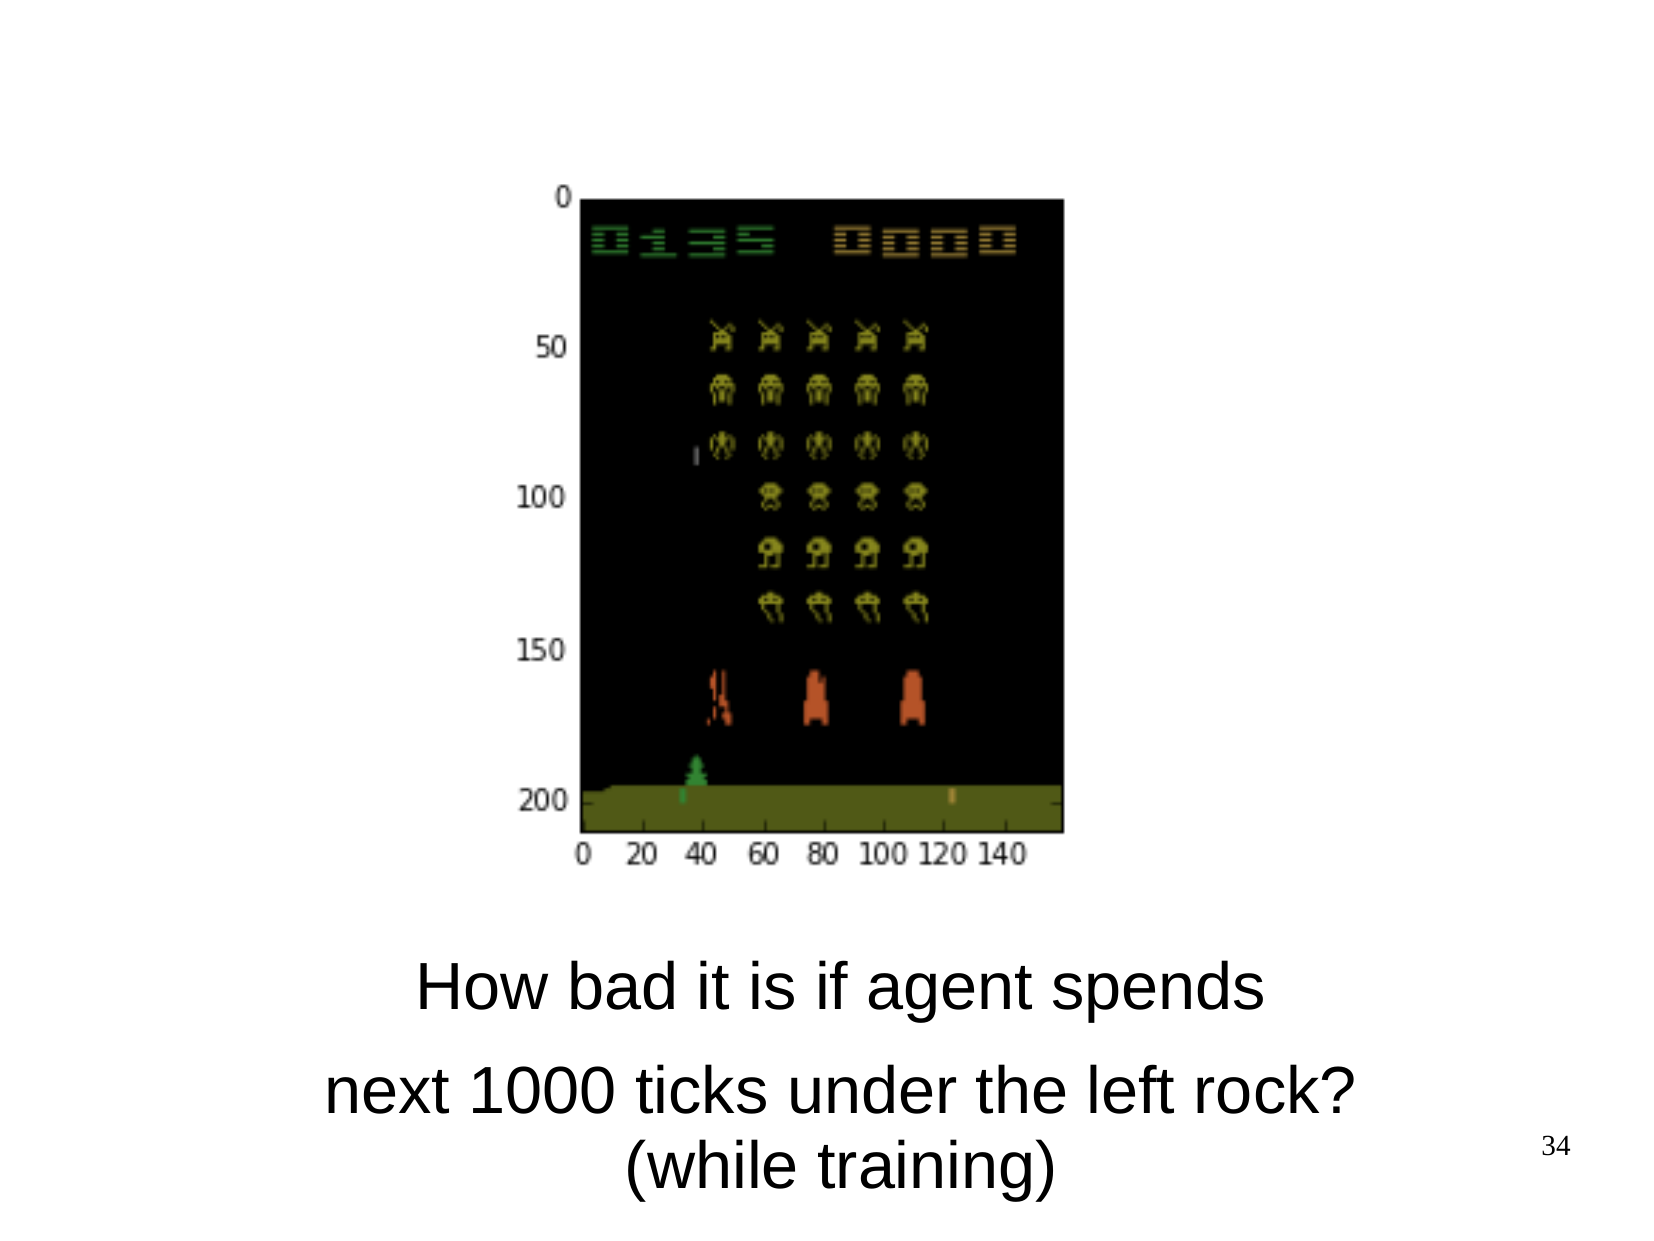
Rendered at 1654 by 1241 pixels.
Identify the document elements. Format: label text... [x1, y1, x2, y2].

picture [496, 166, 1082, 891]
list How bad it is if agent spends next 1000 ticks under the left rock? (while training) [61, 949, 1551, 1241]
